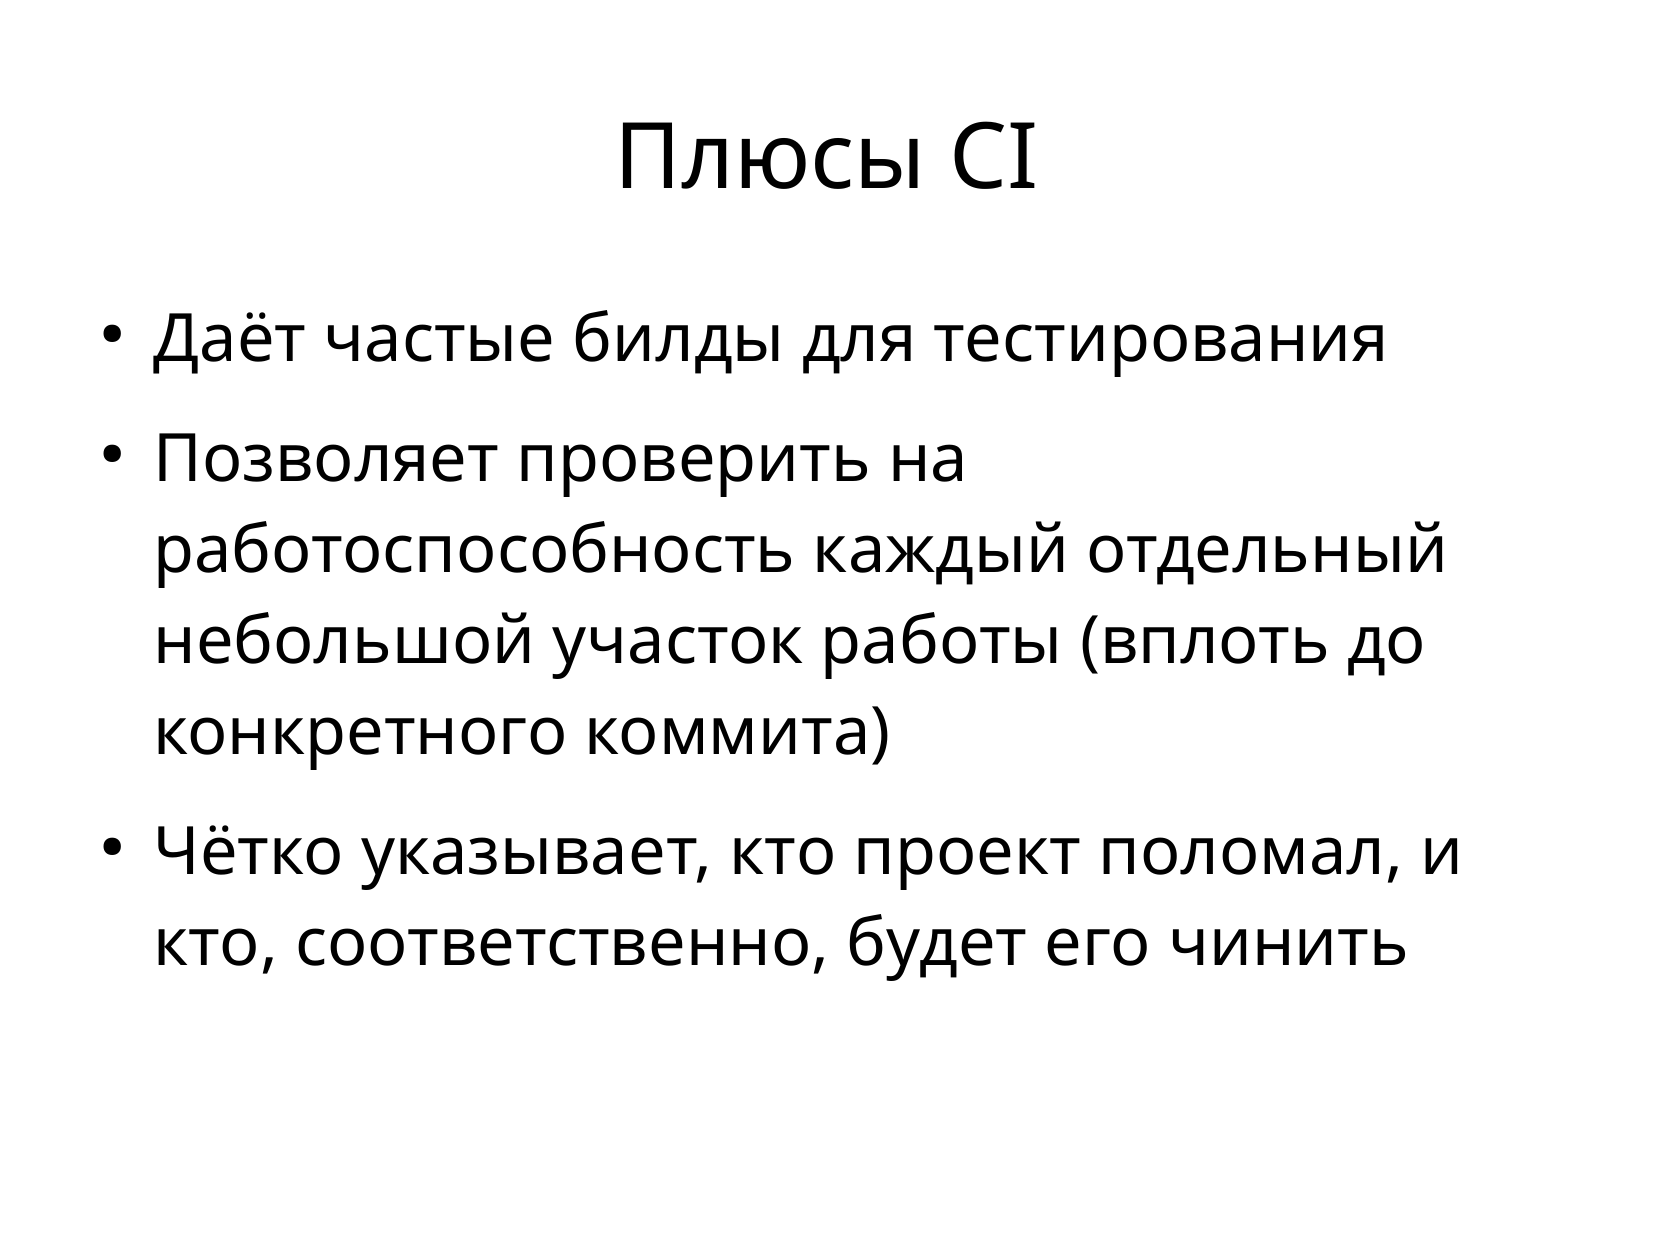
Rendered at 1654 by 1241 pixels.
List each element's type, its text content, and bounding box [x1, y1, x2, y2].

title Плюсы CI [82, 49, 1571, 257]
list Даёт частые билды для тестирования Позволяет проверить на работоспособность каждый отдельный небольшой участок работы (вплоть до конкретного коммита) Чётко указывает, кто проект поломал, и кто, соответственно, будет его чинить [82, 290, 1538, 1010]
